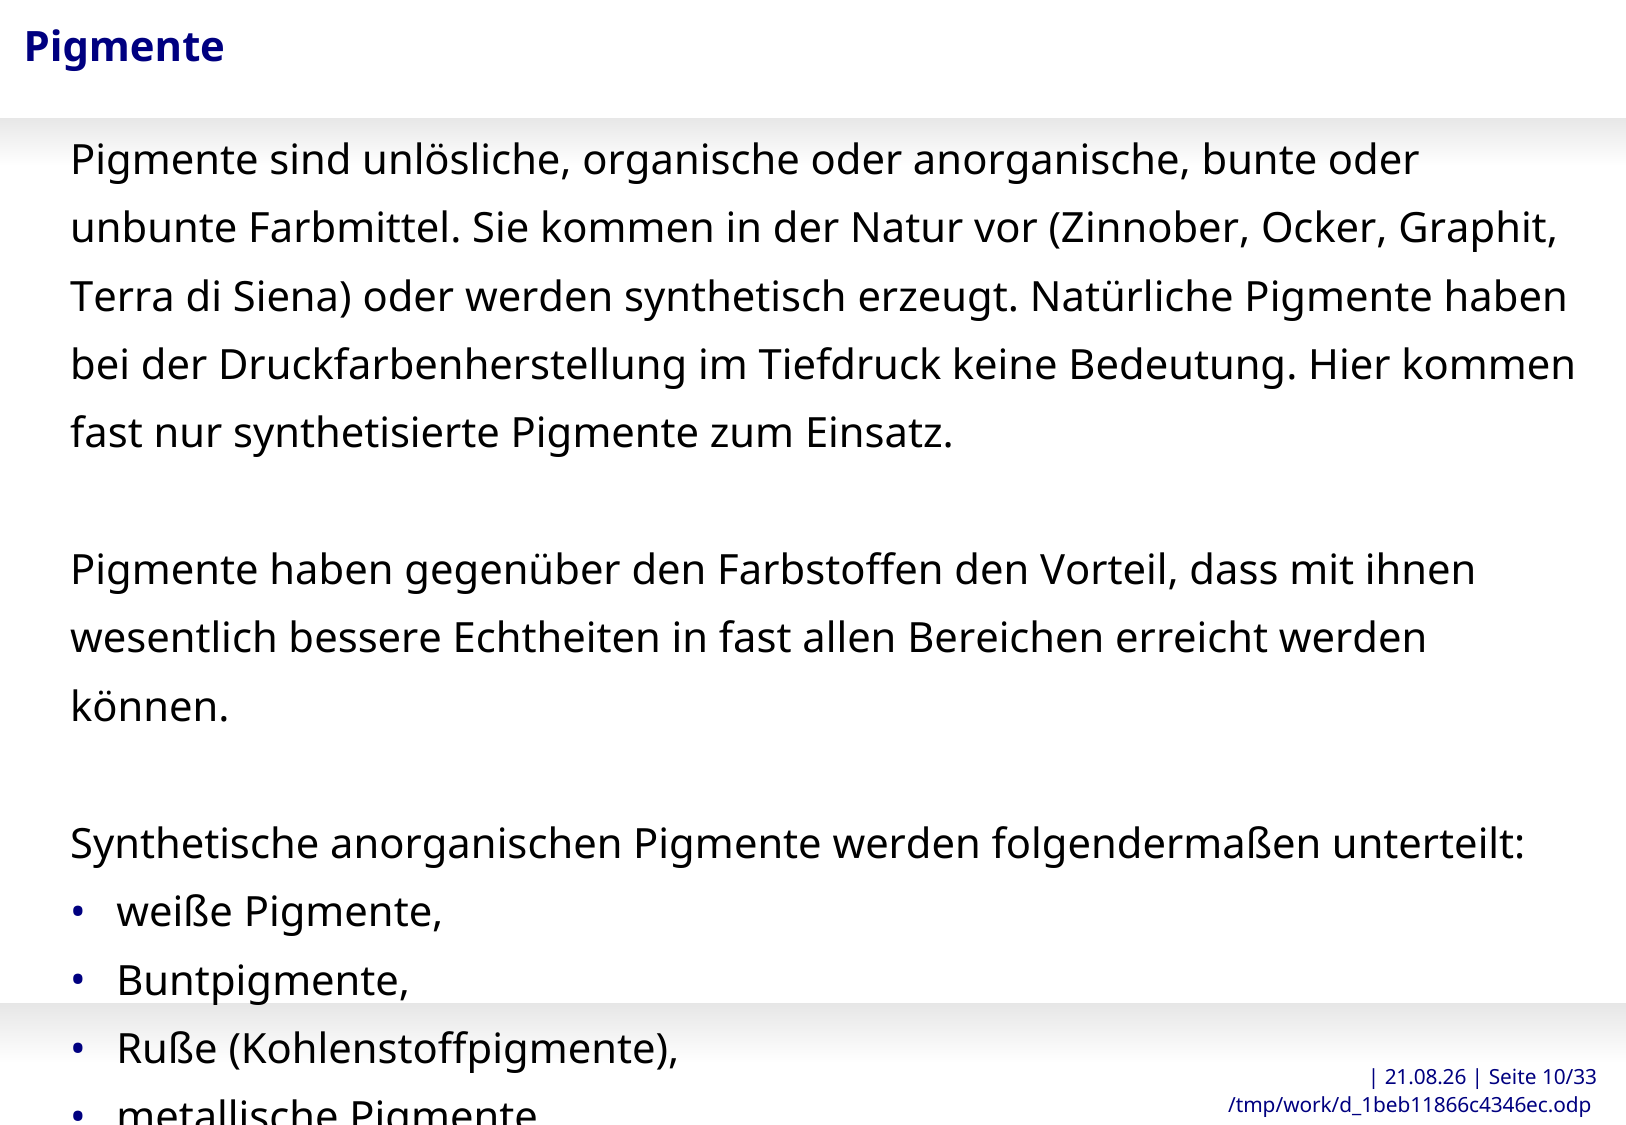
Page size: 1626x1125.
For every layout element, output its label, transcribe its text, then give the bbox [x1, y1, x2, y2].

title Pigmente [23, 5, 1600, 154]
list Pigmente sind unlösliche, organische oder anorganische, bunte oder unbunte Farbmittel. Sie kommen in der Natur vor (Zinnober, Ocker, Graphit, Terra di Siena) oder werden synthetisch erzeugt. Natürliche Pigmente haben bei der Druckfarbenherstellung im Tiefdruck keine Bedeutung. Hier kommen fast nur synthetisierte Pigmente zum Einsatz. Pigmente haben gegenüber den Farbstoffen den Vorteil, dass mit ihnen wesentlich bessere Echtheiten in fast allen Bereichen erreicht werden können. Synthetische anorganischen Pigmente werden folgendermaßen unterteilt: weiße Pigmente, Buntpigmente, Ruße (Kohlenstoffpigmente), metallische Pigmente. [23, 118, 1588, 1053]
